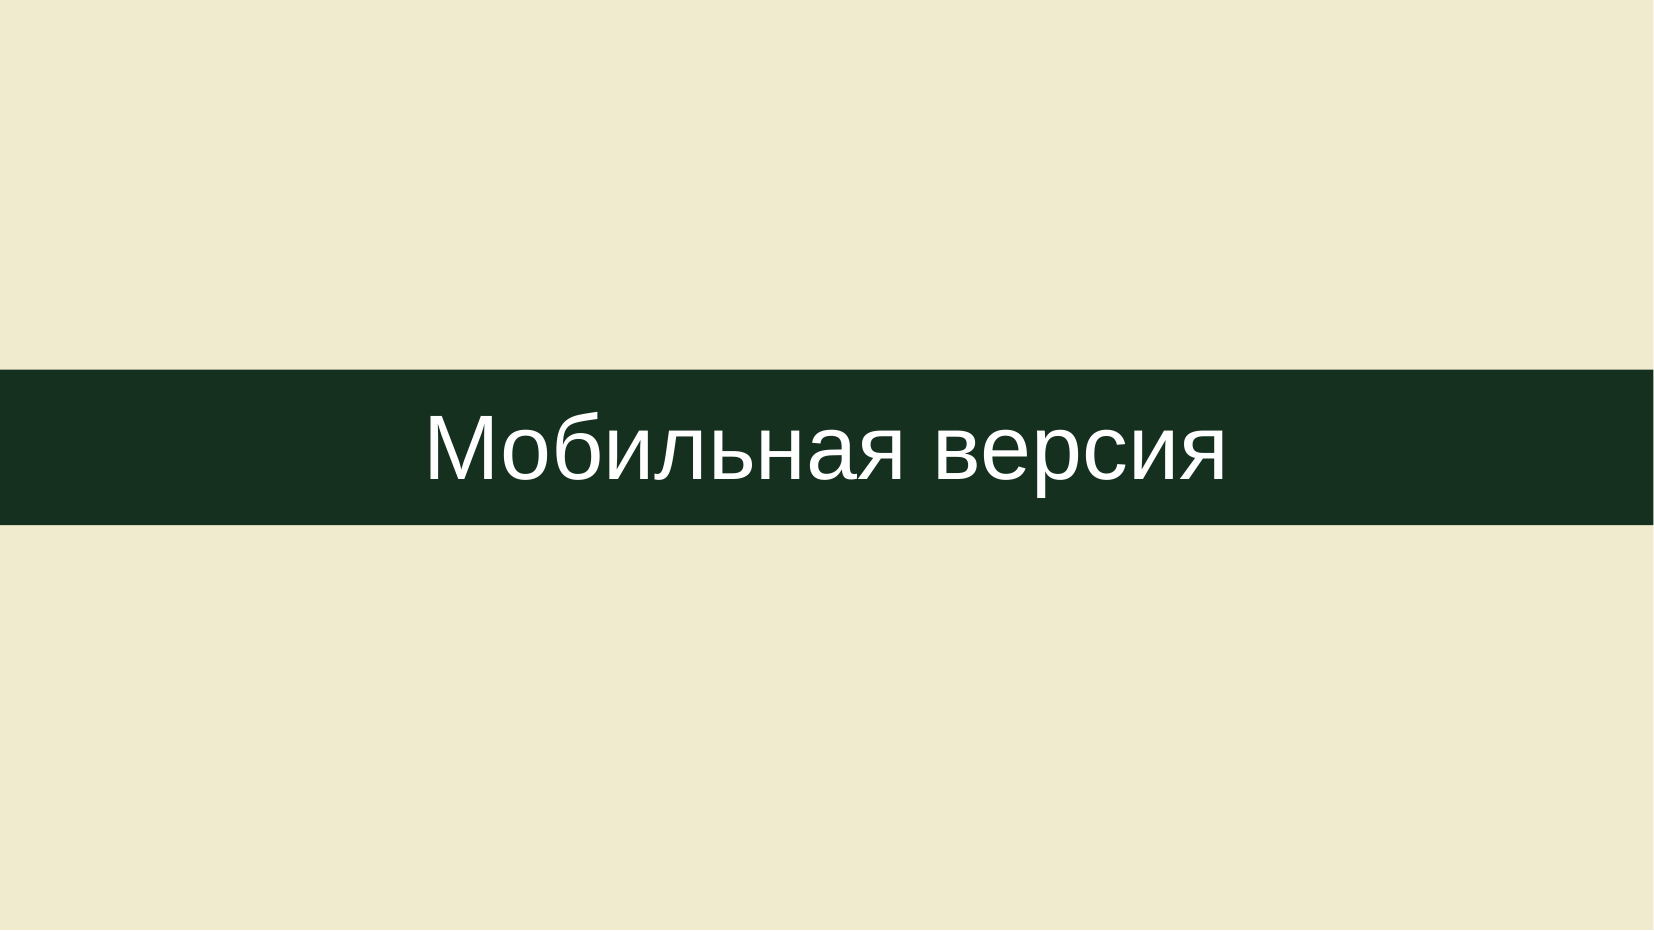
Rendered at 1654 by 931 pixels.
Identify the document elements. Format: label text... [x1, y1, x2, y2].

title Мобильная версия [0, 369, 1654, 526]
